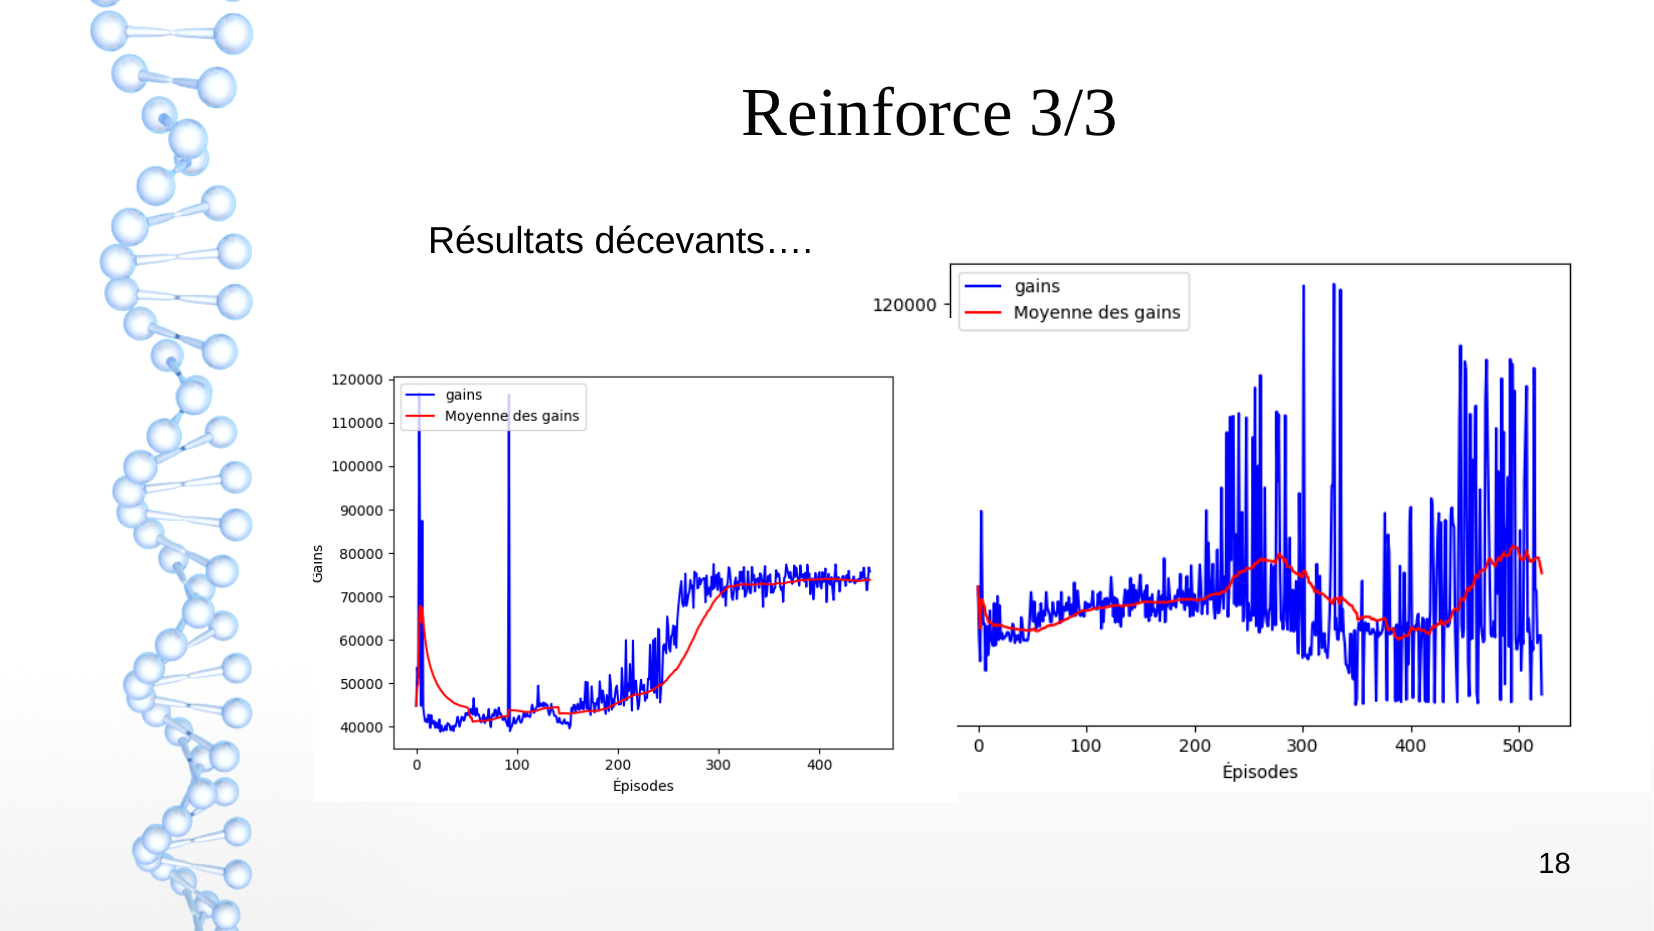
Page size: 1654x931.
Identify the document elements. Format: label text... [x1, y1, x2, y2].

picture [0, 0, 1654, 931]
text_box Résultats décevants…. [413, 212, 829, 270]
title Reinforce 3/3 [265, 35, 1595, 189]
list [265, 212, 850, 753]
